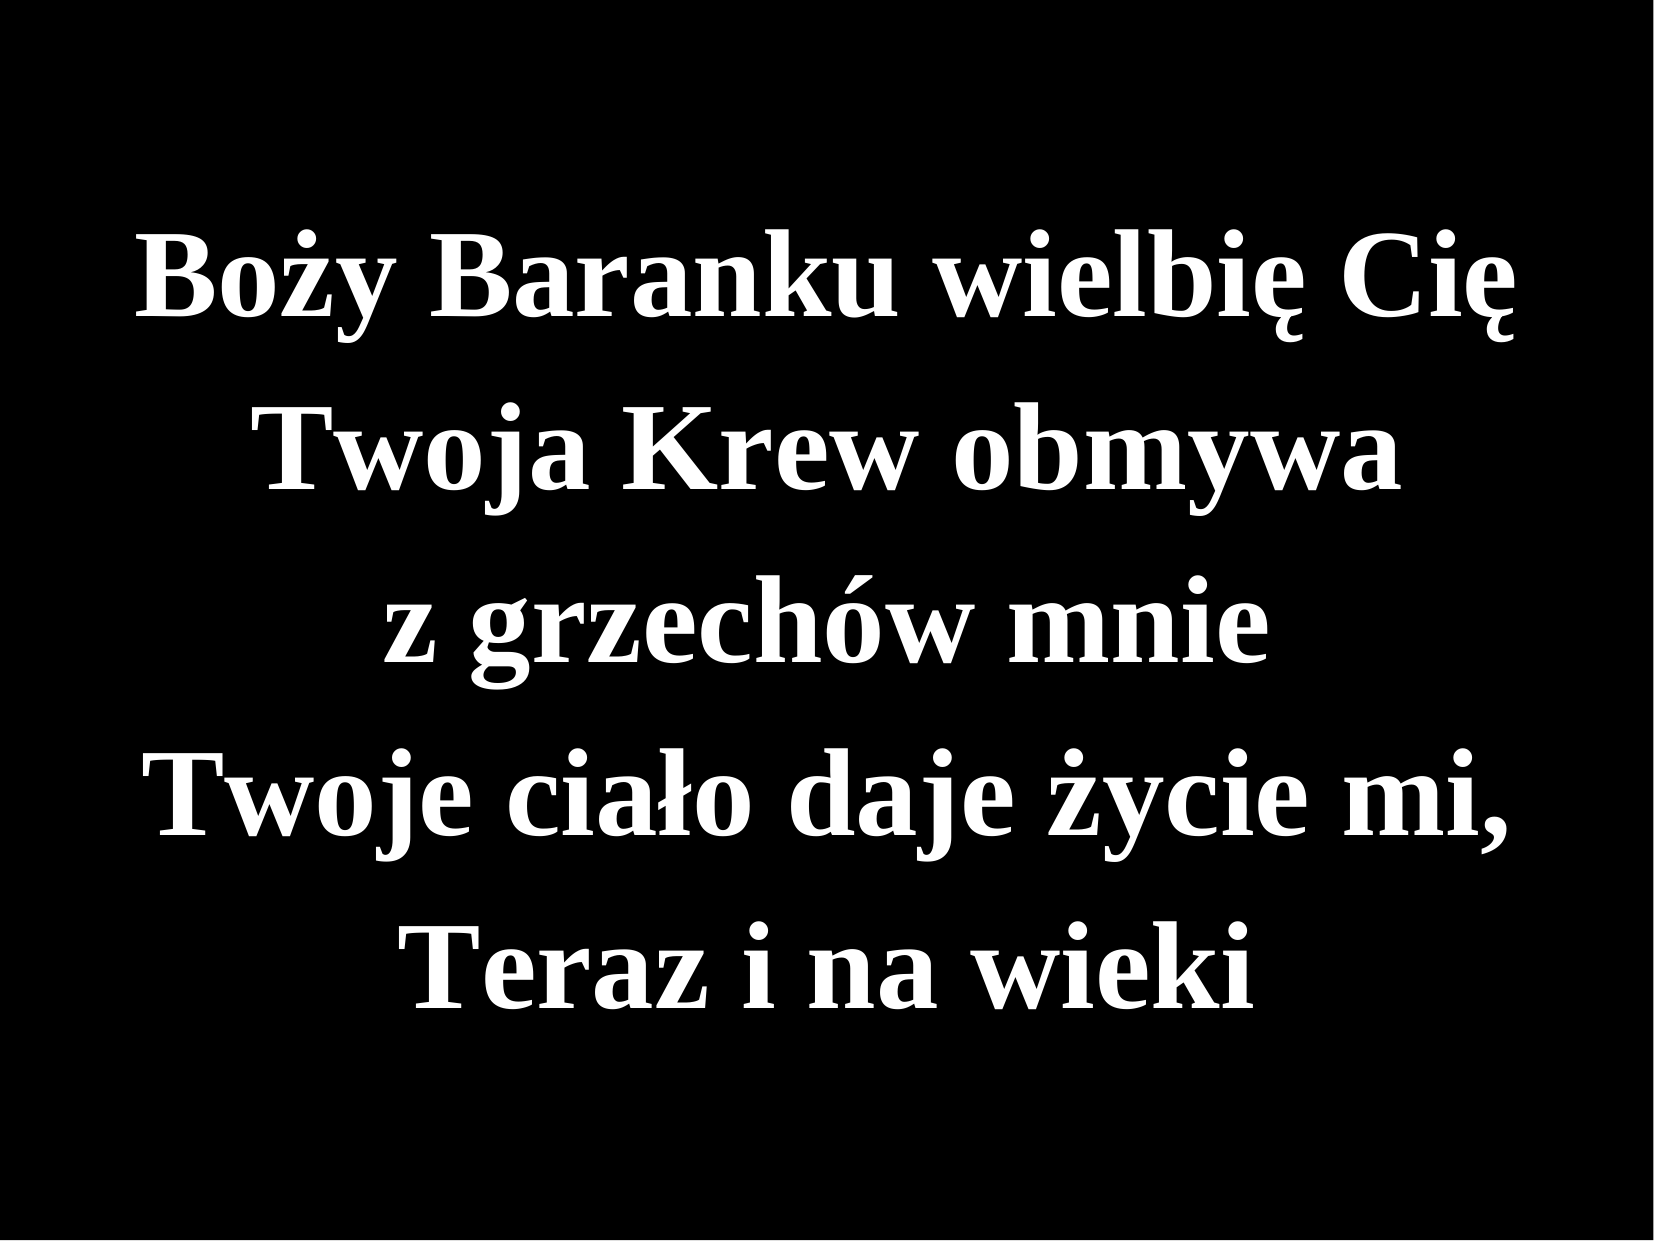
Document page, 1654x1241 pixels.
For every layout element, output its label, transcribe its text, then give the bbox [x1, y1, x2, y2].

title Boży Baranku wielbię Cię ppp Twoja Krew obmywa ppp z grzechów mnie ppp Twoje ciało daje życie mi, ppp Teraz i na wieki [0, 0, 1654, 1241]
